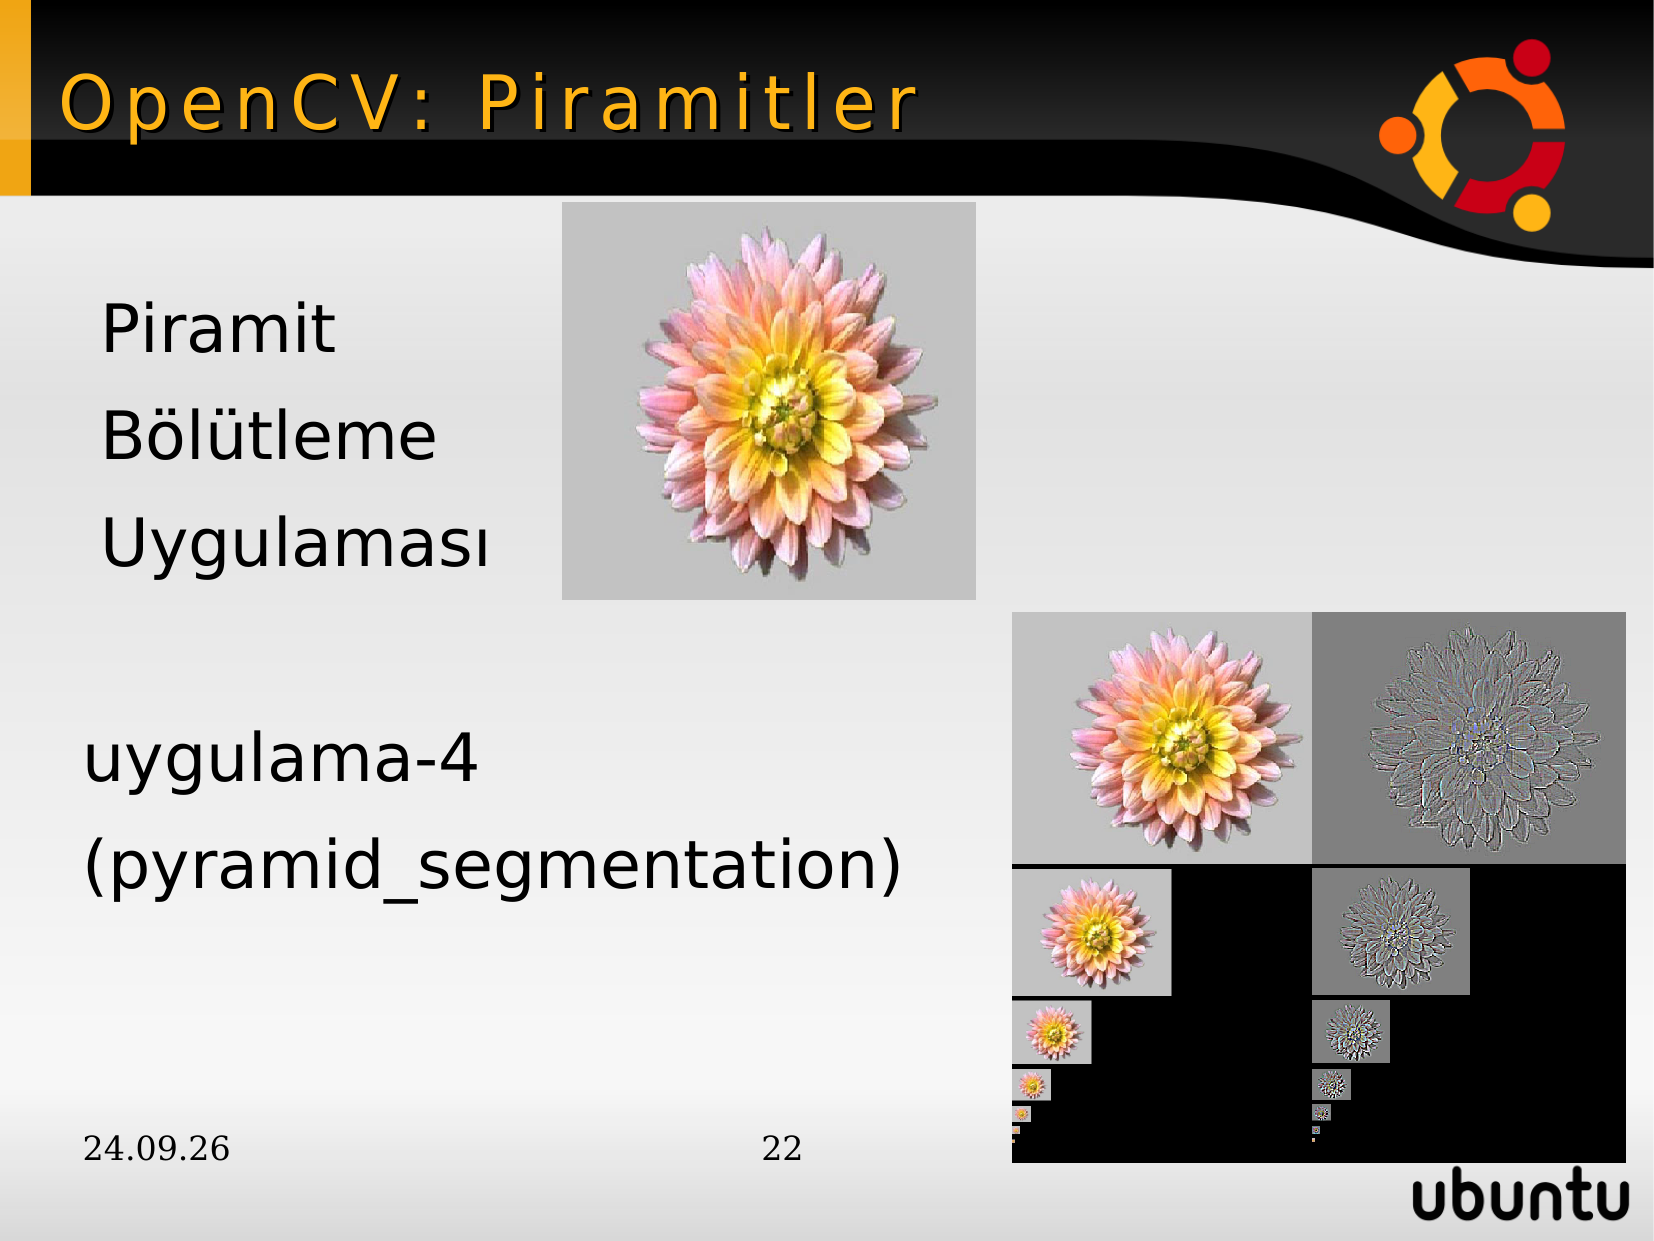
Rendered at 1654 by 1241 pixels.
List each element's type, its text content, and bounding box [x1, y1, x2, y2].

title OpenCV: Piramitler [59, 36, 1270, 171]
chart [1012, 612, 1626, 1163]
picture [0, 0, 1654, 1241]
list Piramit Bölütleme Uygulaması uygulama-4 (pyramid_segmentation) [82, 290, 938, 1094]
chart [562, 202, 976, 601]
